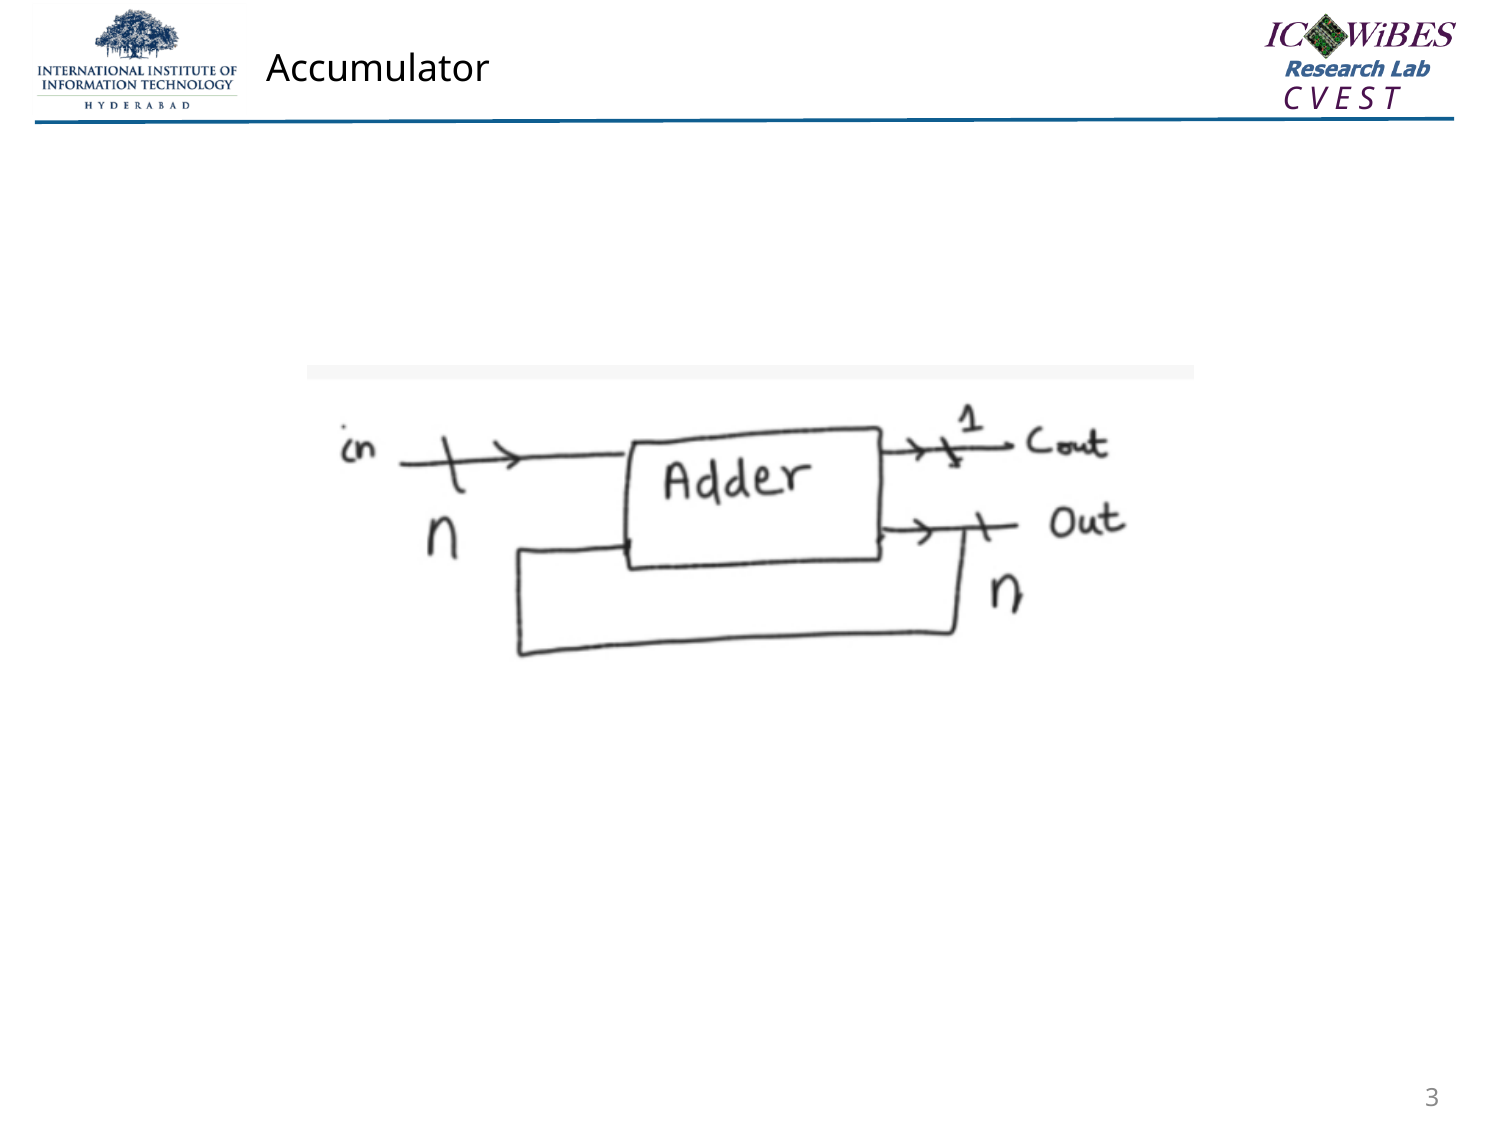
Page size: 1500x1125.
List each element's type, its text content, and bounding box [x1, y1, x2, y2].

slide_number <number> [1329, 1074, 1455, 1123]
picture [31, 2, 247, 115]
title Accumulator [251, 23, 1195, 110]
picture [307, 365, 1194, 713]
picture [1261, 12, 1458, 82]
